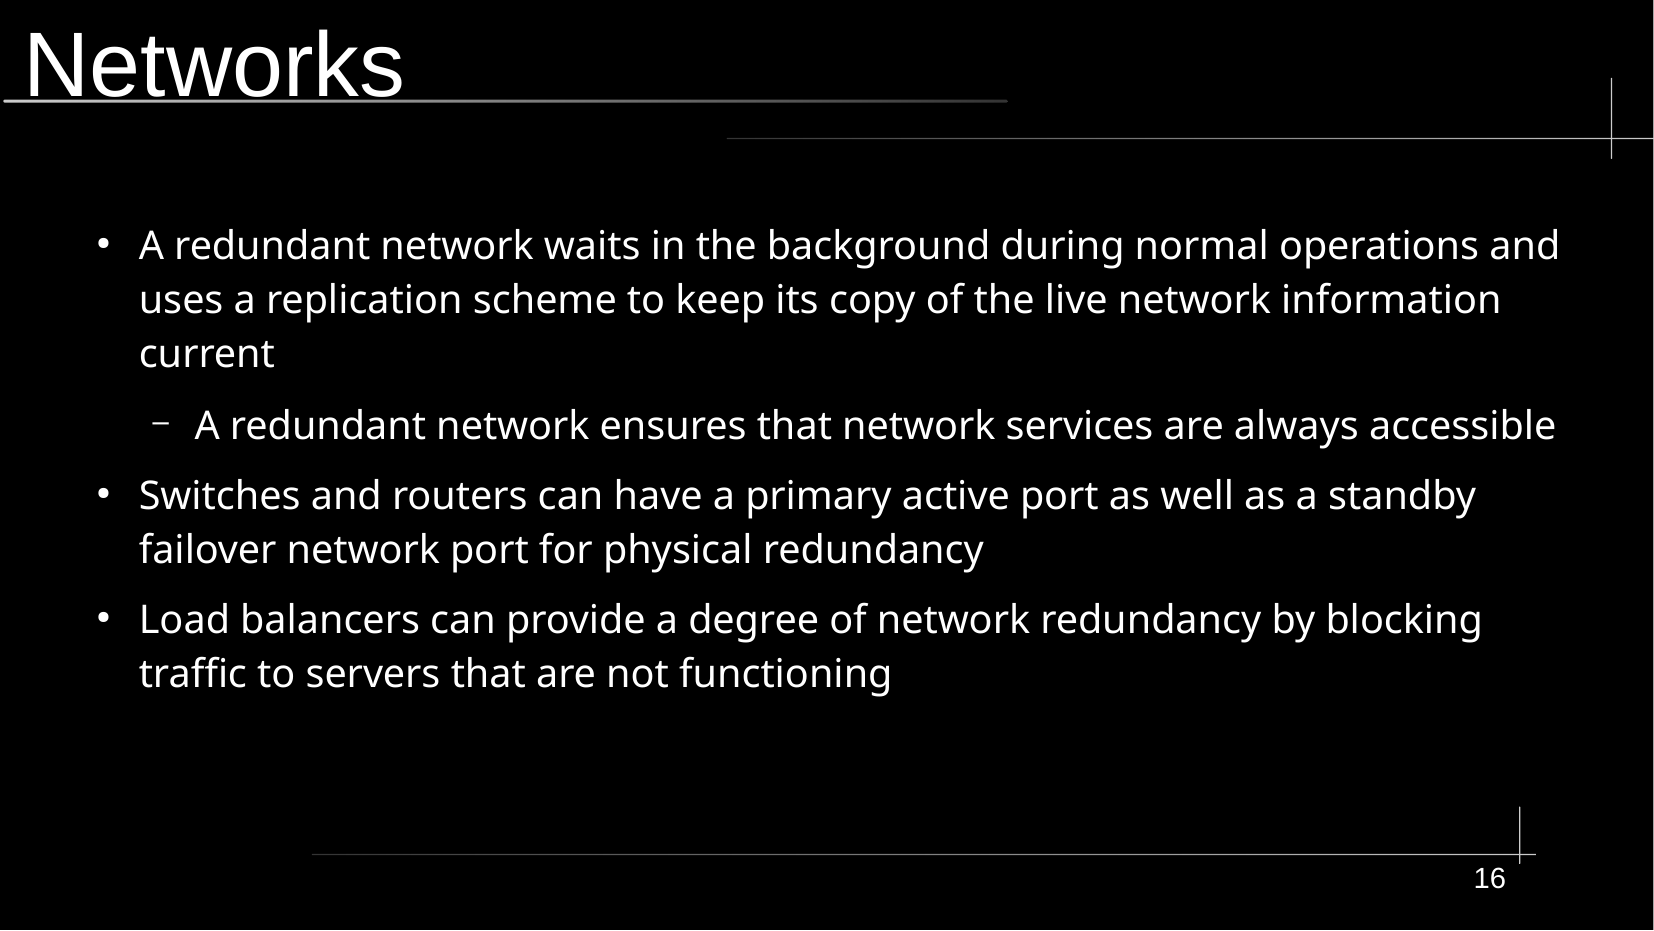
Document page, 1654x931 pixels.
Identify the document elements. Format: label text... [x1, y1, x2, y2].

list A redundant network waits in the background during normal operations and uses a replication scheme to keep its copy of the live network information current A redundant network ensures that network services are always accessible Switches and routers can have a primary active port as well as a standby failover network port for physical redundancy Load balancers can provide a degree of network redundancy by blocking traffic to servers that are not functioning [82, 217, 1571, 758]
title Networks [23, 11, 1589, 119]
